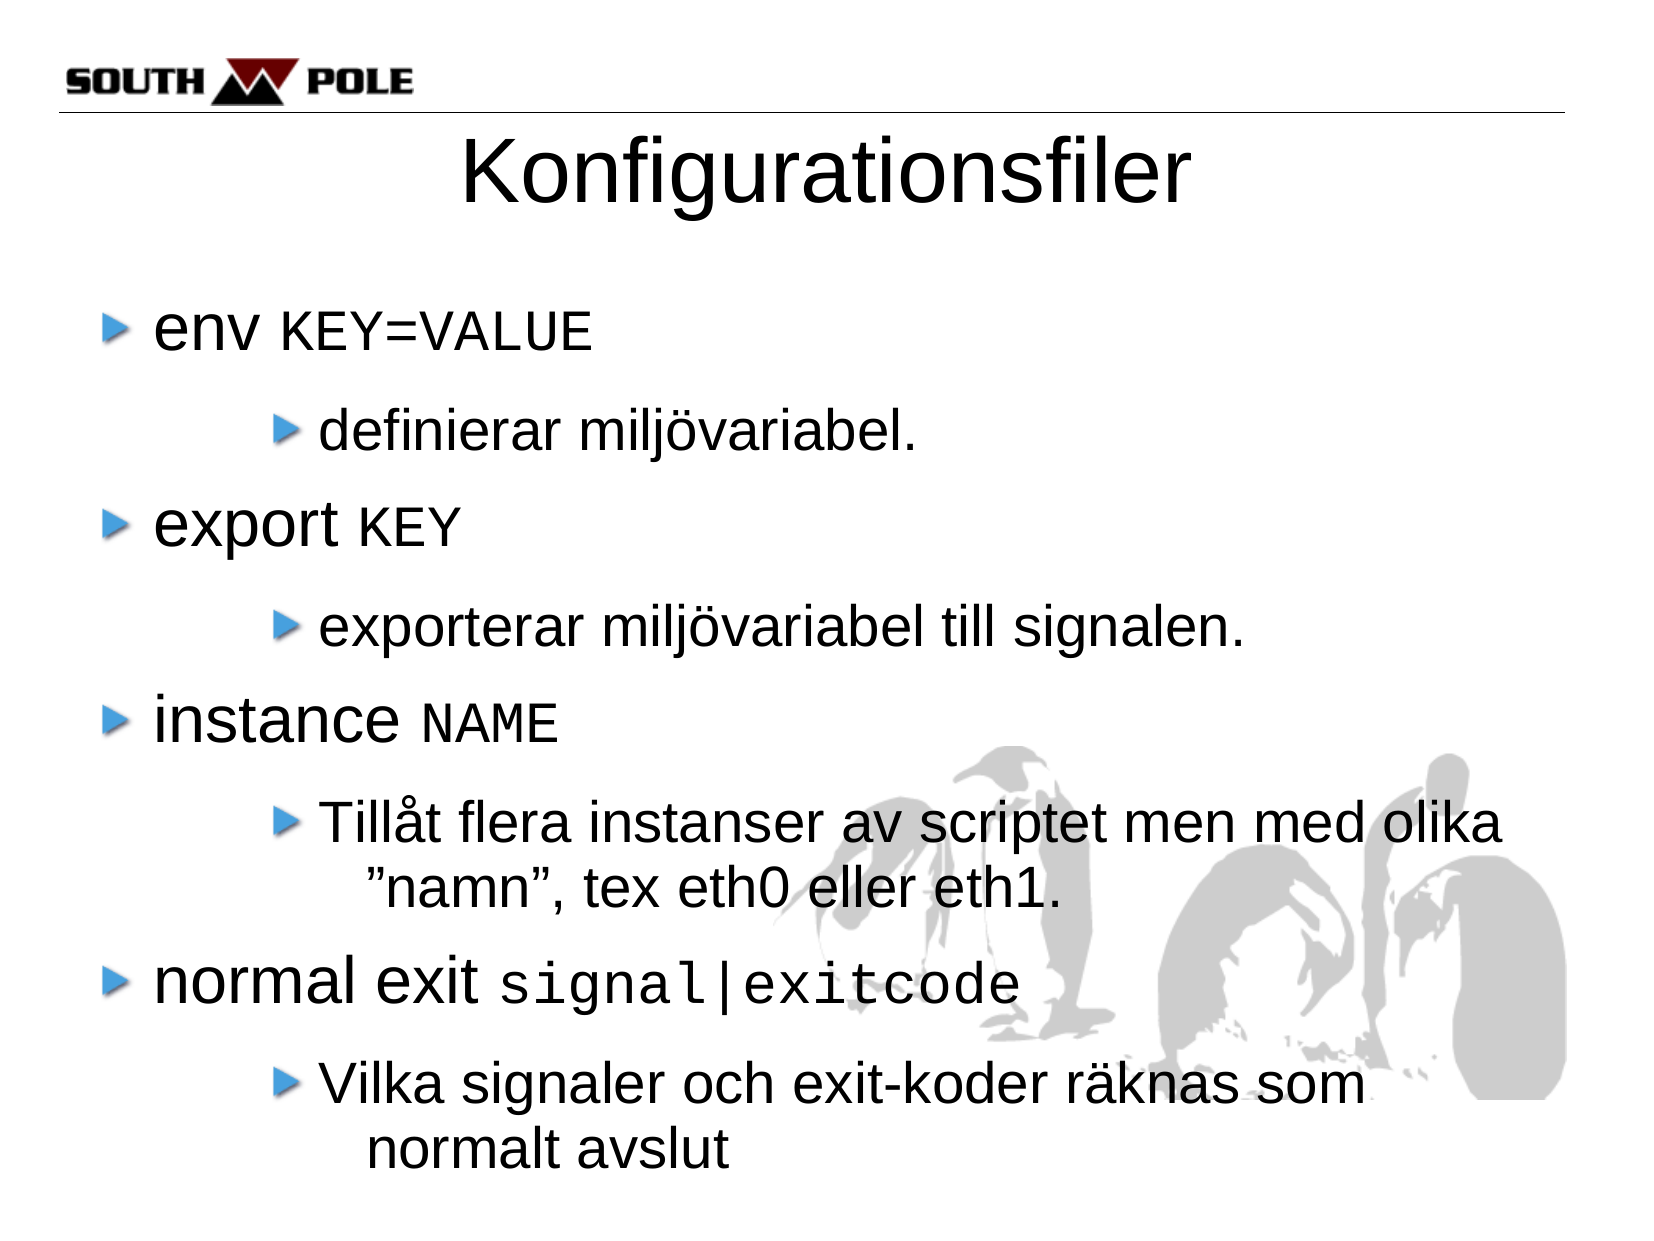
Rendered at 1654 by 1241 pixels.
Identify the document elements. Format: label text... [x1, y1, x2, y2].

list env KEY=VALUE definierar miljövariabel. export KEY exporterar miljövariabel till signalen. instance NAME Tillåt flera instanser av scriptet men med olika ”namn”, tex eth0 eller eth1. normal exit signal|exitcode Vilka signaler och exit-koder räknas som normalt avslut [82, 290, 1571, 1181]
title Konfigurationsfiler [82, 67, 1571, 275]
picture [66, 58, 414, 106]
